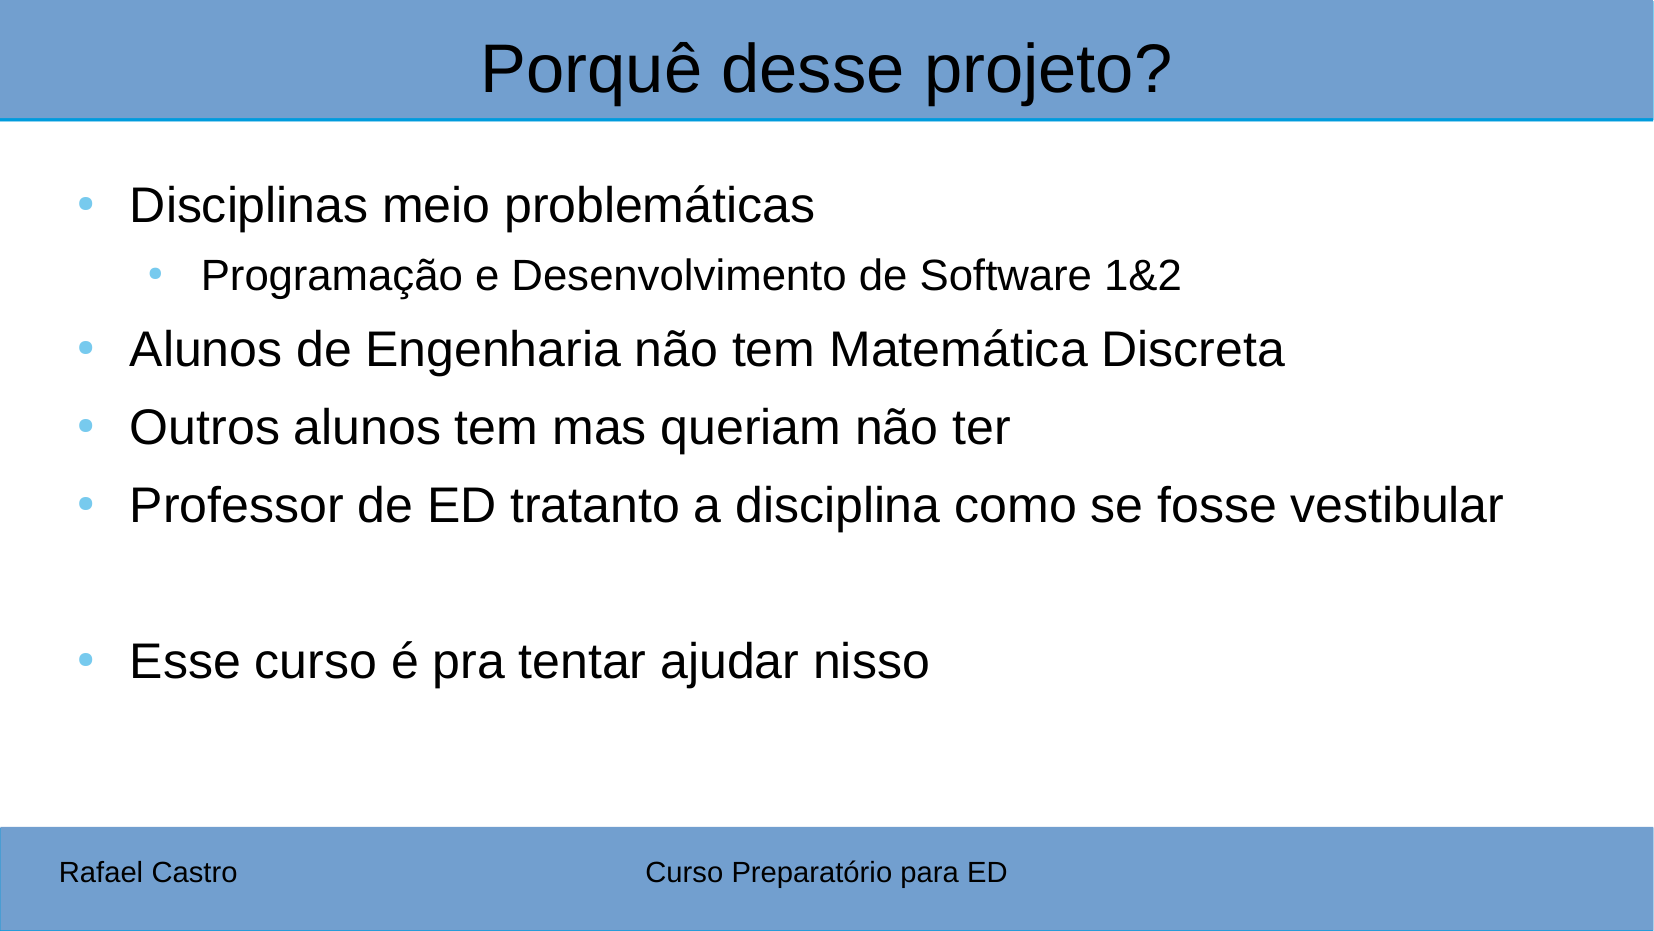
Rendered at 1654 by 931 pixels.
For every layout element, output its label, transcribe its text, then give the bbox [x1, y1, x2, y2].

title Porquê desse projeto? [59, 29, 1595, 108]
list Disciplinas meio problemáticas Programação e Desenvolvimento de Software 1&2 Alunos de Engenharia não tem Matemática Discreta Outros alunos tem mas queriam não ter Professor de ED tratanto a disciplina como se fosse vestibular Esse curso é pra tentar ajudar nisso [59, 177, 1595, 768]
